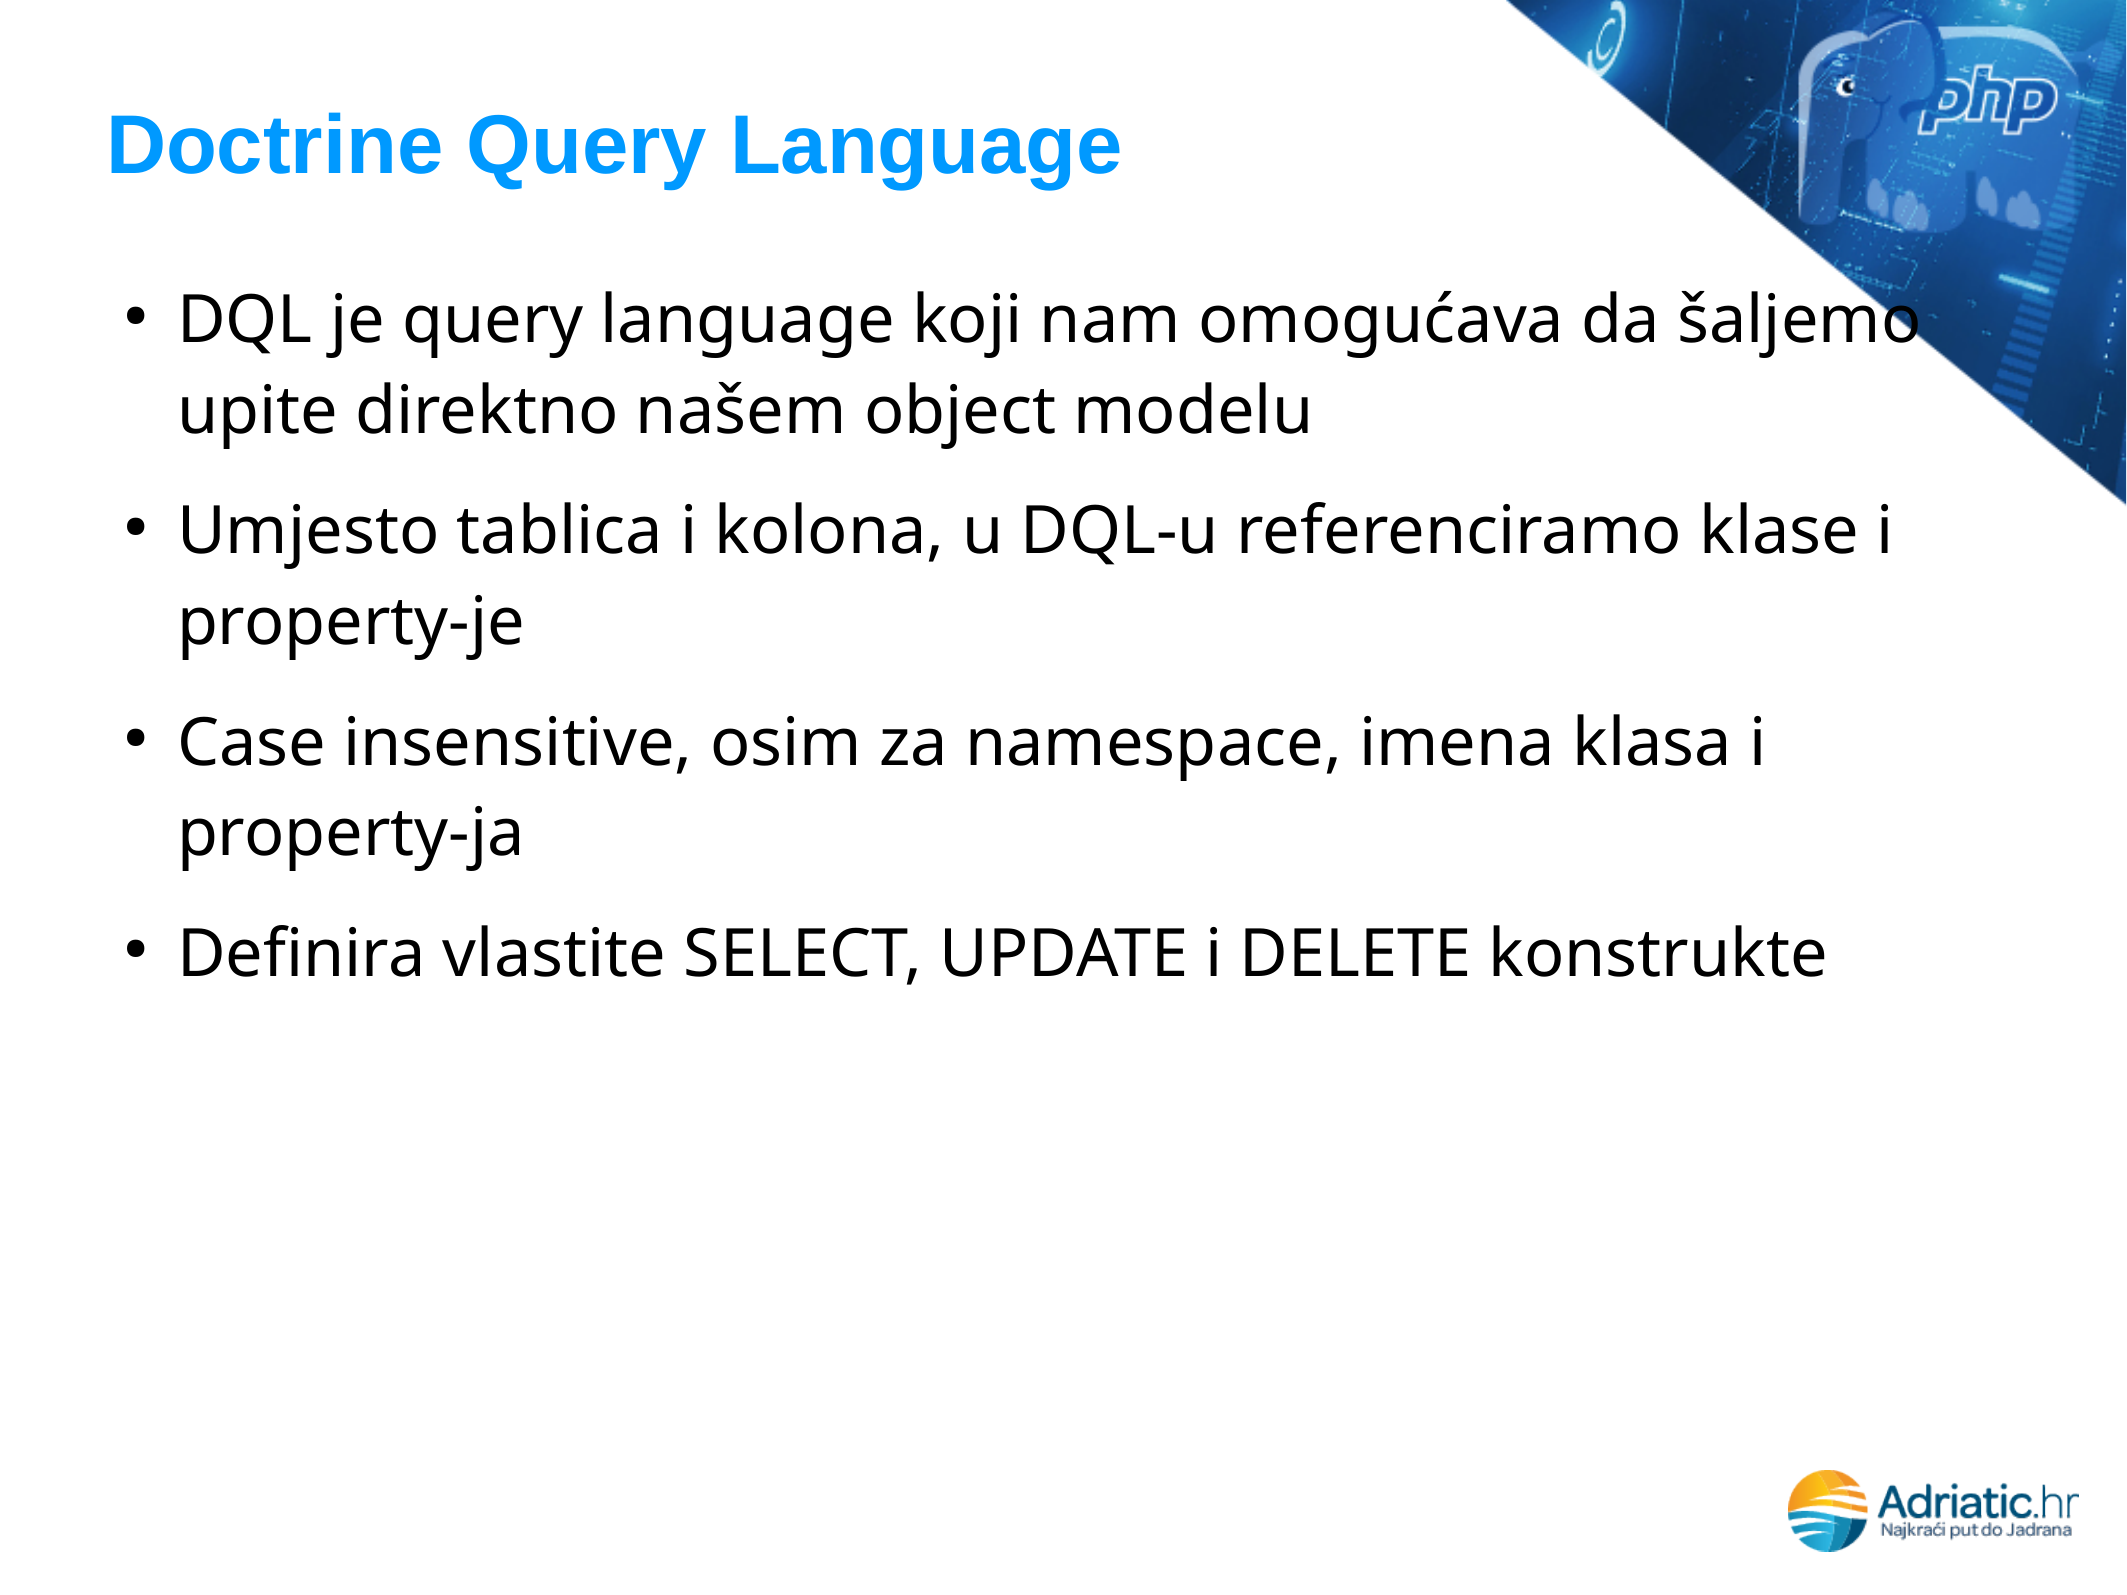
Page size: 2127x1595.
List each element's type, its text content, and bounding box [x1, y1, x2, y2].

picture [1788, 1470, 2079, 1552]
list DQL je query language koji nam omogućava da šaljemo upite direktno našem object modelu Umjesto tablica i kolona, u DQL-u referenciramo klase i property-je Case insensitive, osim za namespace, imena klasa i property-ja Definira vlastite SELECT, UPDATE i DELETE konstrukte [106, 271, 1985, 1453]
picture [1505, 0, 2127, 625]
title Doctrine Query Language [106, 70, 1630, 219]
